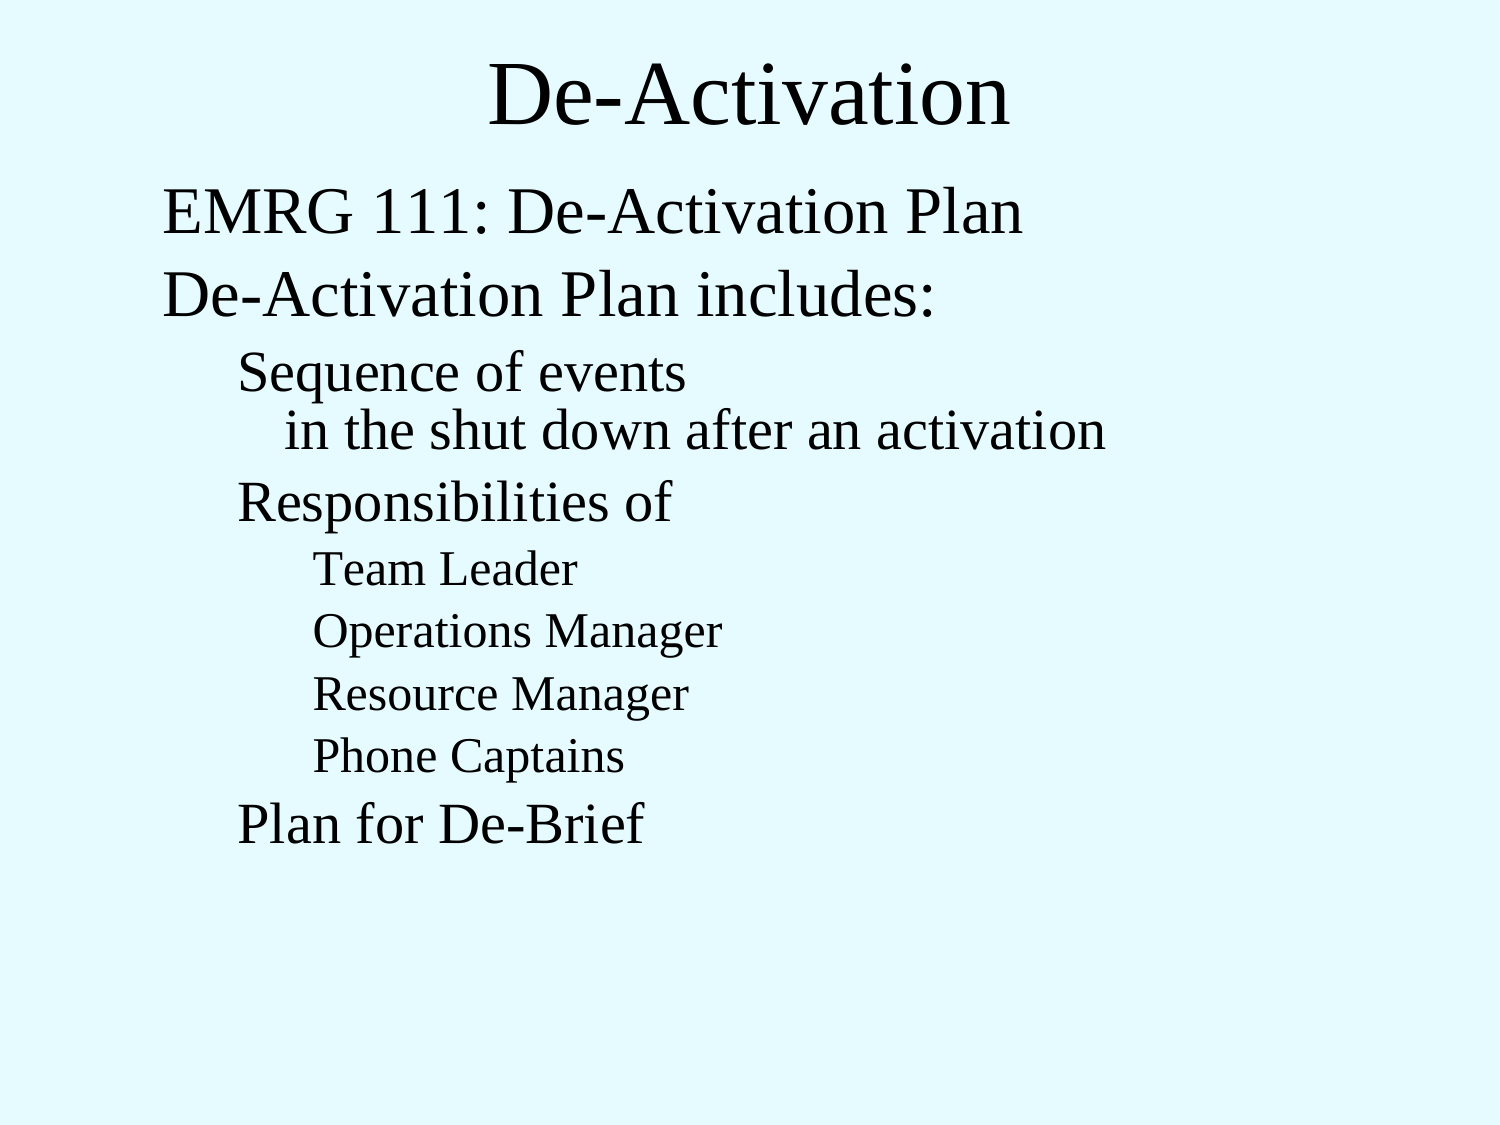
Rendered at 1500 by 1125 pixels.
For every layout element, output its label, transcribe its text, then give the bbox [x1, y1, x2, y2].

title De-Activation [112, 0, 1388, 188]
list EMRG 111: De-Activation Plan De-Activation Plan includes: Sequence of events in the shut down after an activation Responsibilities of Team Leader Operations Manager Resource Manager Phone Captains Plan for De-Brief [147, 172, 1271, 999]
